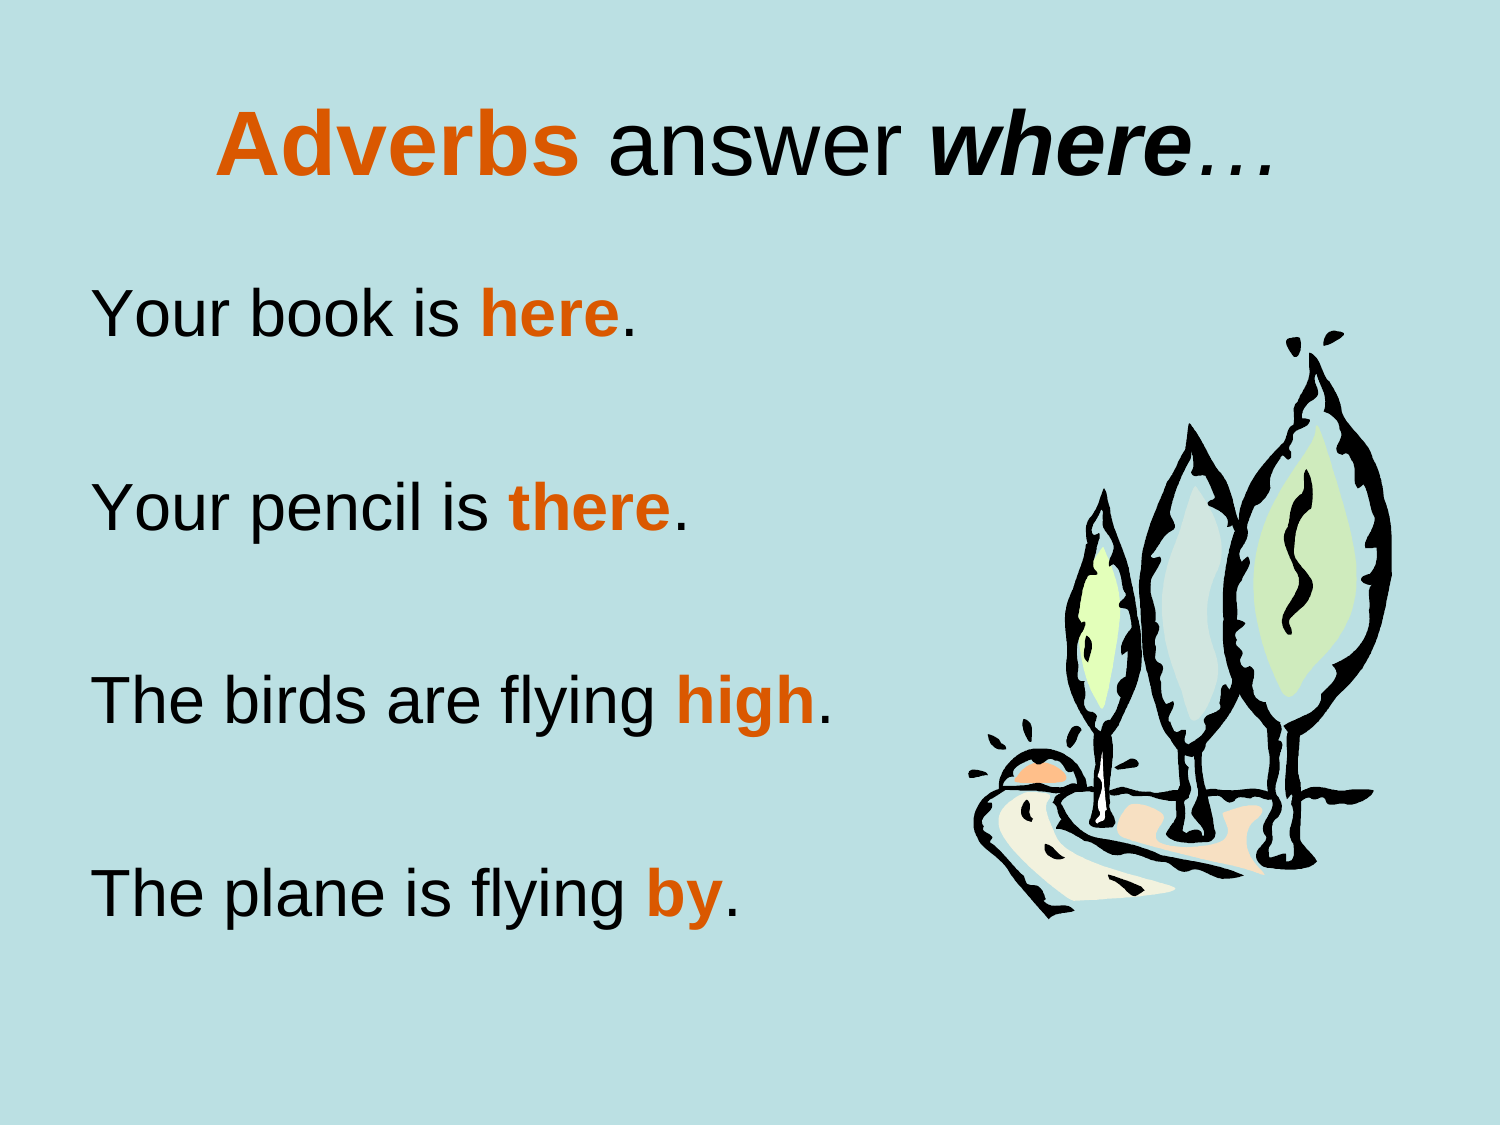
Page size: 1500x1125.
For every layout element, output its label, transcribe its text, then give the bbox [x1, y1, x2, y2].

picture [962, 324, 1398, 925]
text_box Adverbs answer where… [75, 45, 1426, 233]
text_box Your book is here. Your pencil is there. The birds are flying high. The plane is flying by. [75, 262, 1426, 1005]
